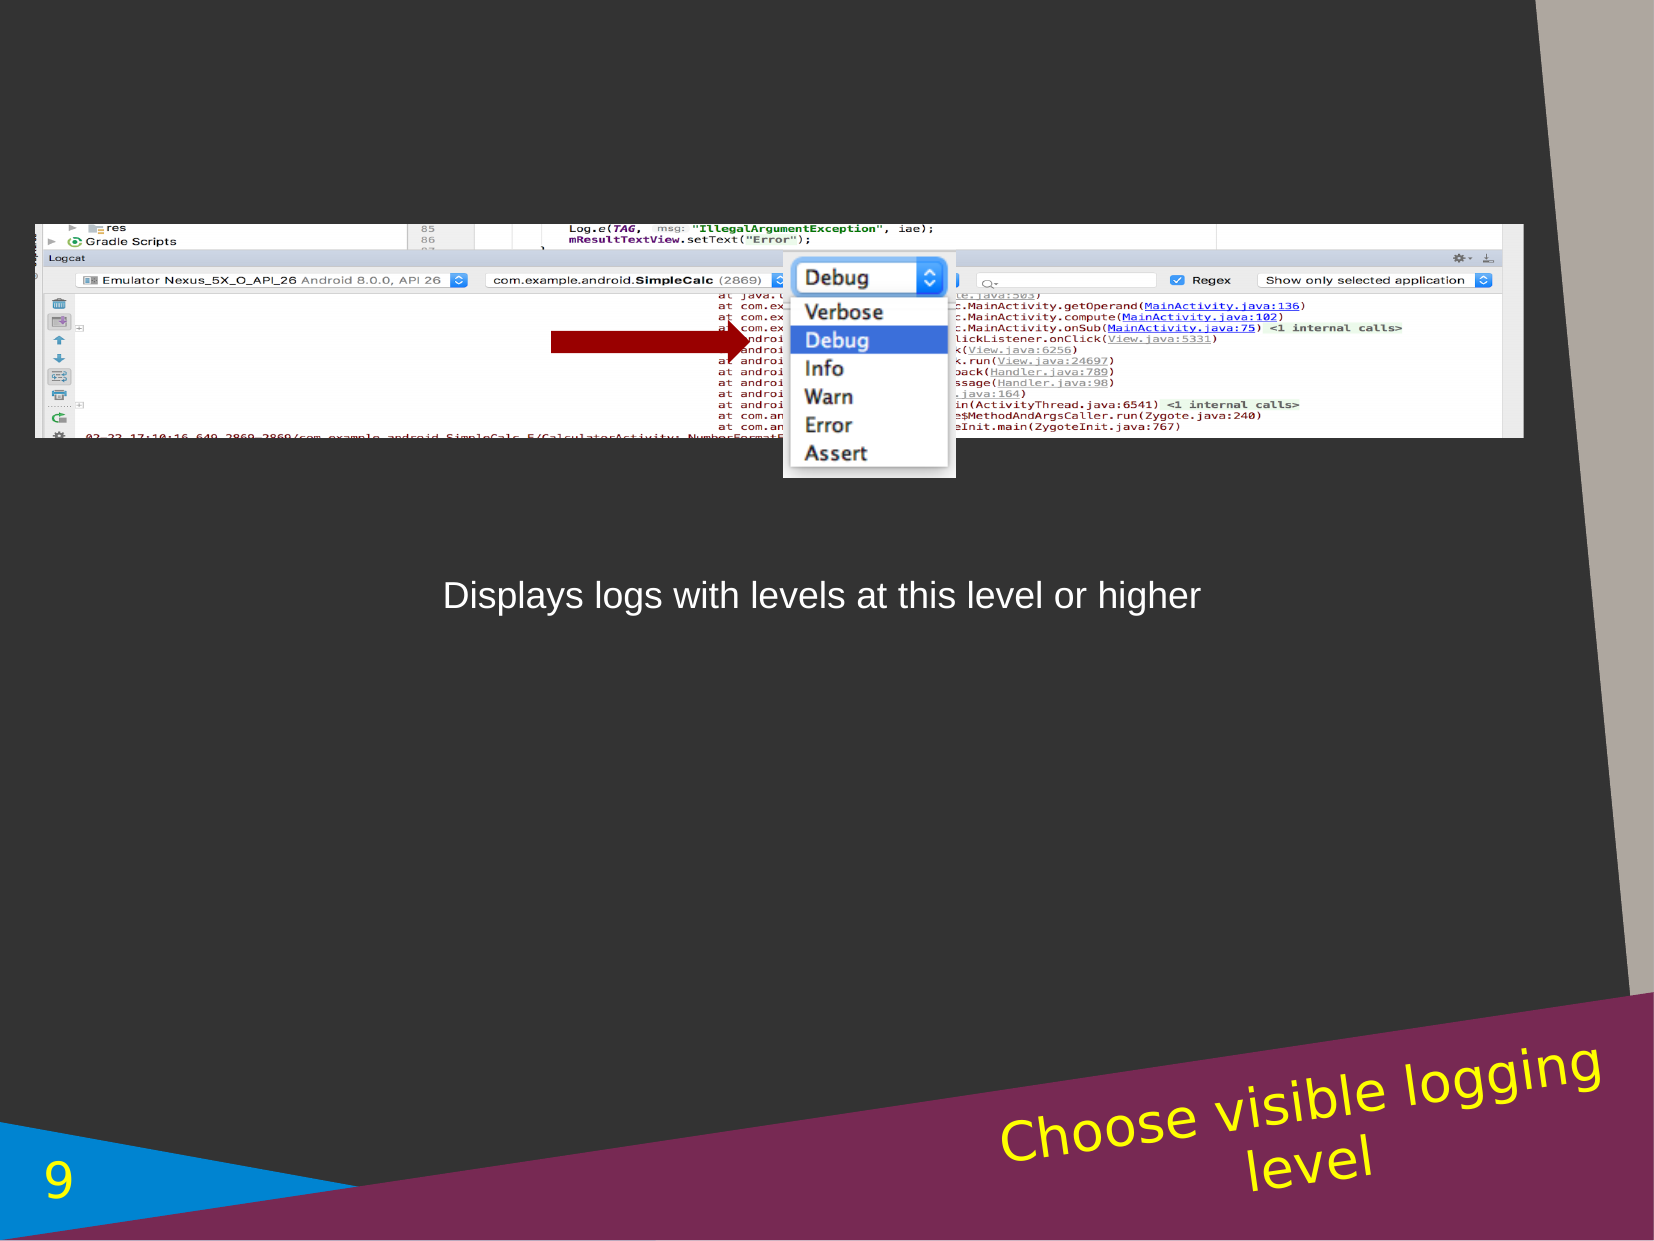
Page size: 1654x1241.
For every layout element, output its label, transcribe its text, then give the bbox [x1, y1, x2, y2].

picture [35, 224, 1524, 478]
text_box [551, 319, 751, 365]
title Choose visible logging level [956, 995, 1654, 1241]
text_box Displays logs with levels at this level or higher [427, 566, 1217, 624]
